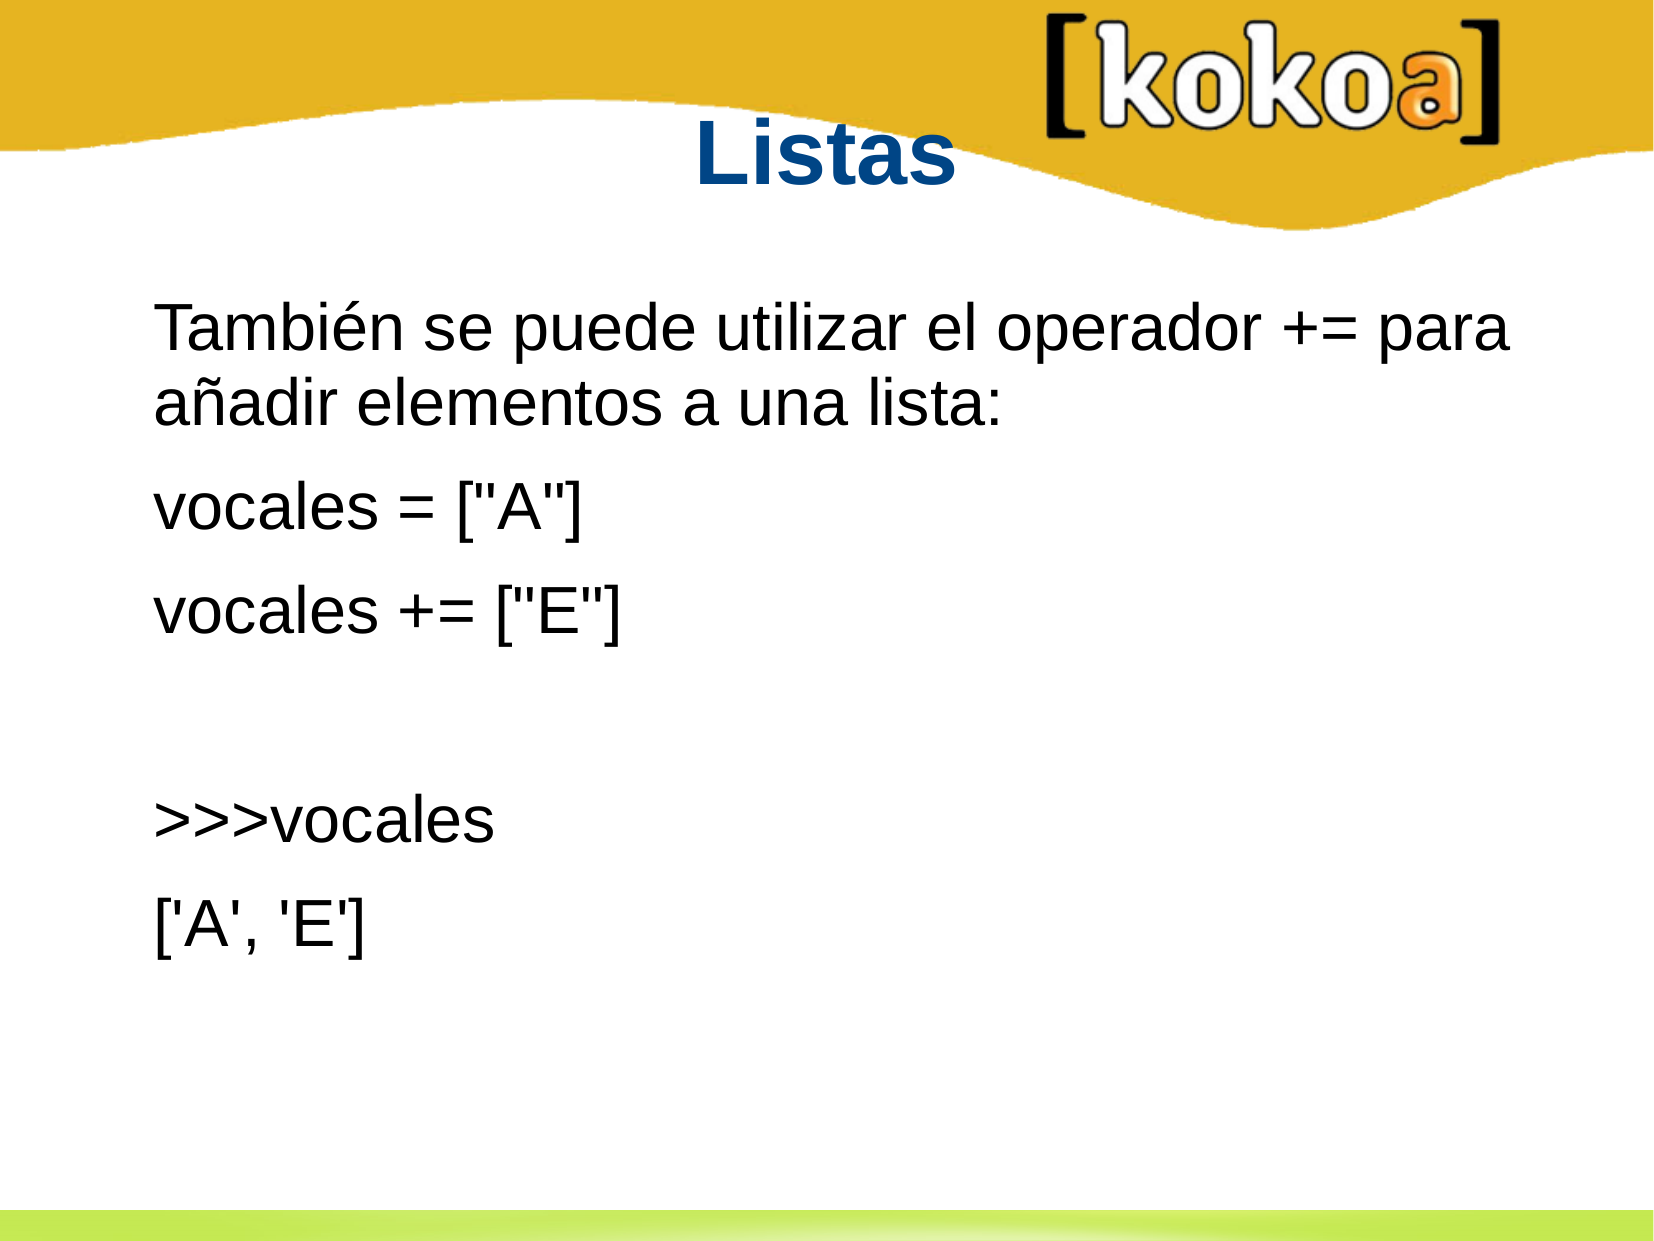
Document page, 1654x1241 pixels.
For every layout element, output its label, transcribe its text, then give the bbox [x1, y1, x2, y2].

list También se puede utilizar el operador += para añadir elementos a una lista: vocales = ["A"] vocales += ["E"] >>>vocales ['A', 'E'] [82, 290, 1571, 1010]
title Listas [82, 49, 1571, 257]
picture [0, 1210, 1654, 1241]
picture [0, 0, 1654, 488]
